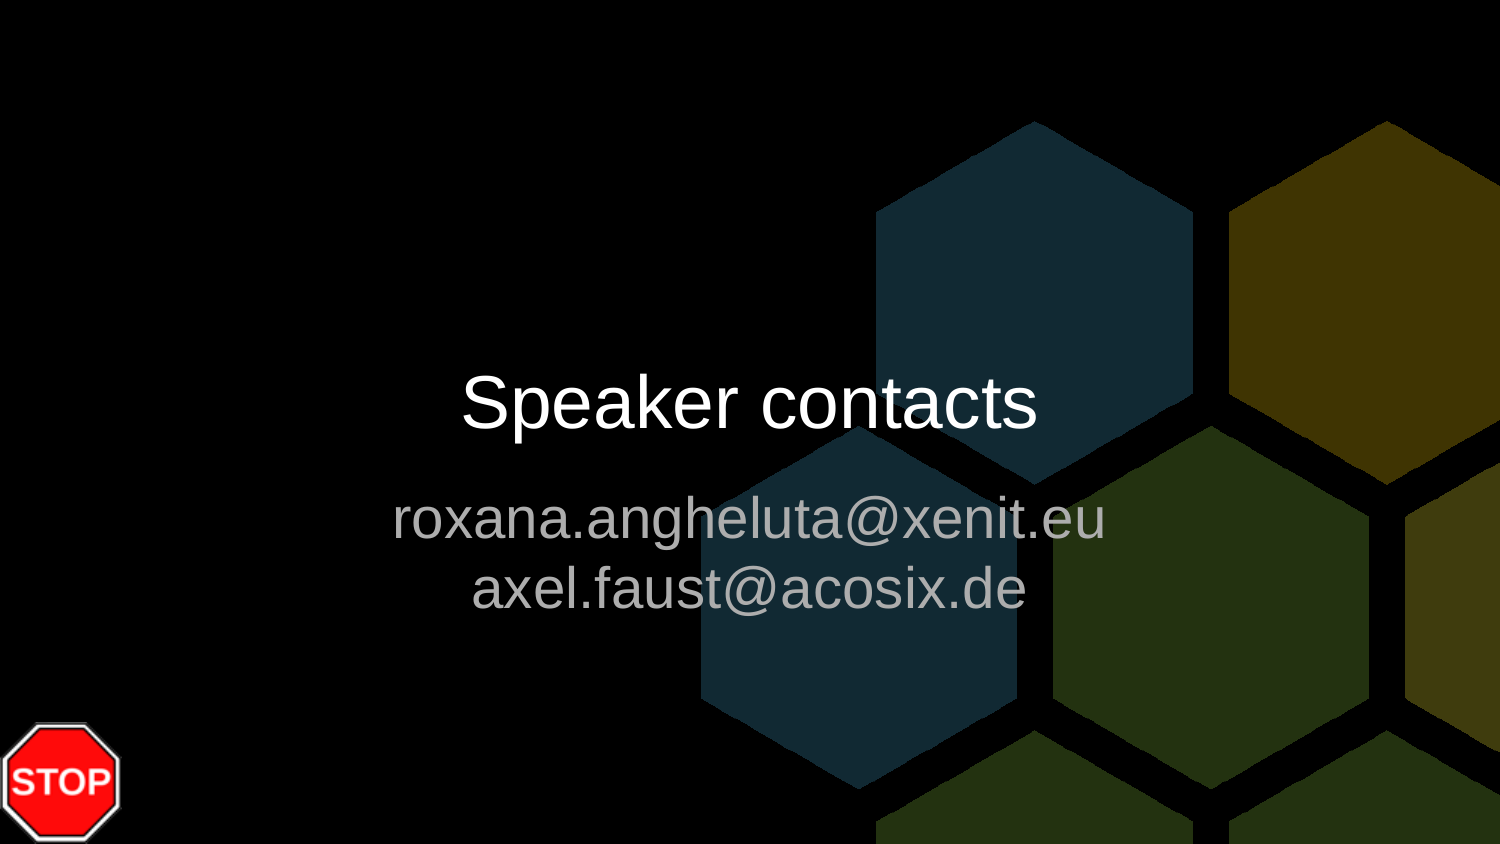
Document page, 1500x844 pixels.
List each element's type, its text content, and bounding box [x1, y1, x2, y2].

title Speaker contacts [51, 122, 1449, 459]
subtitle roxana.angheluta@xenit.eu axel.faust@acosix.de [51, 464, 1449, 682]
picture [0, 0, 1500, 844]
